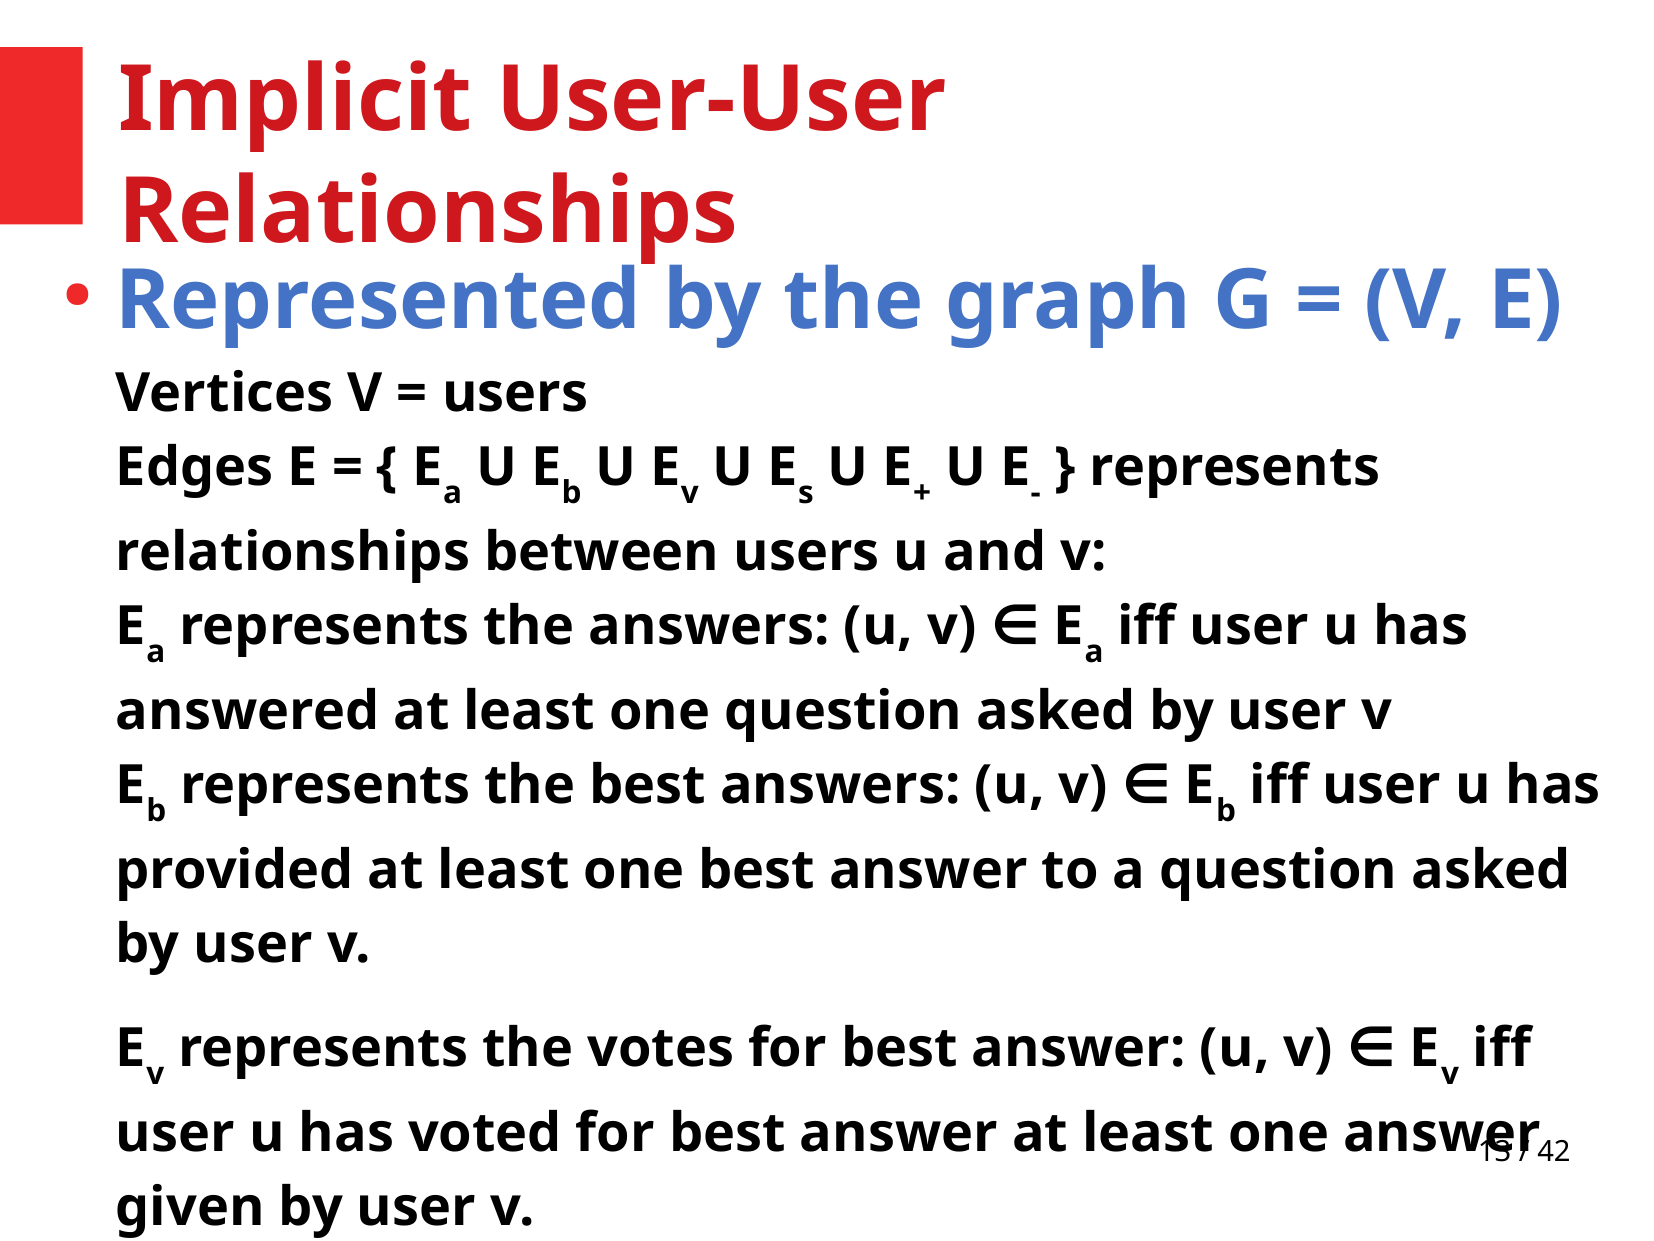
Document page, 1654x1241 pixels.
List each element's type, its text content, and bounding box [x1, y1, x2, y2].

list Represented by the graph G = (V, E) Vertices V = users Edges E = { Ea U Eb U Ev U Es U E+ U E- } represents relationships between users u and v: Ea represents the answers: (u, v) ∈ Ea iff user u has answered at least one question asked by user v Eb represents the best answers: (u, v) ∈ Eb iff user u has provided at least one best answer to a question asked by user v. Ev represents the votes for best answer: (u, v) ∈ Ev iff user u has voted for best answer at least one answer given by user v. Es represents the stars given to questions: (u, v) ∈ Es iff user u has given a star to at least one question asked by user v. E+/- represents the thumbs up/down: (u, v) ∈ E+/- iff user u has given a “thumbs up/down” to an answer by user v. [45, 240, 1621, 1186]
title Implicit User-User Relationships [118, 49, 1591, 240]
